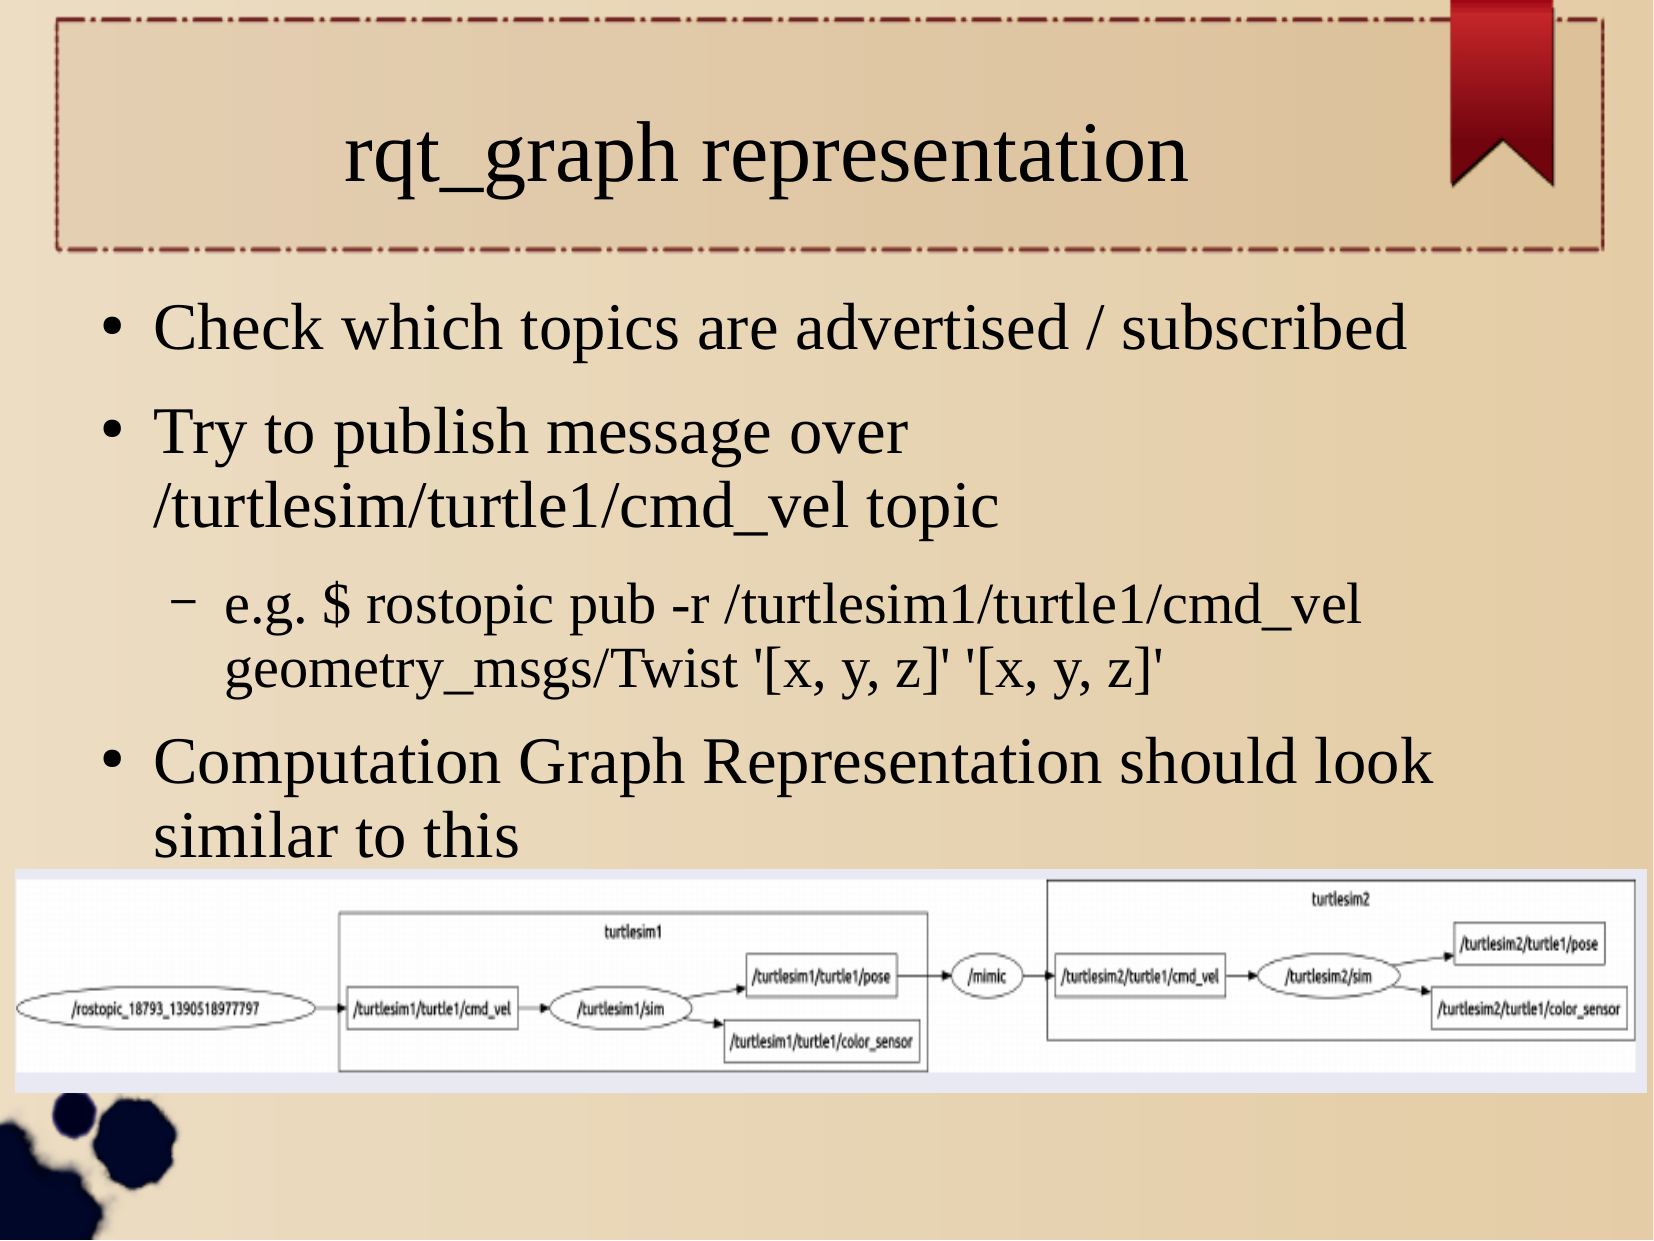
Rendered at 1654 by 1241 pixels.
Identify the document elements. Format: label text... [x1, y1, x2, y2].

title rqt_graph representation [82, 49, 1453, 257]
list Check which topics are advertised / subscribed Try to publish message over /turtlesim/turtle1/cmd_vel topic e.g. $ rostopic pub -r /turtlesim1/turtle1/cmd_vel geometry_msgs/Twist '[x, y, z]' '[x, y, z]' Computation Graph Representation should look similar to this [82, 290, 1538, 869]
picture [0, 0, 1654, 1240]
